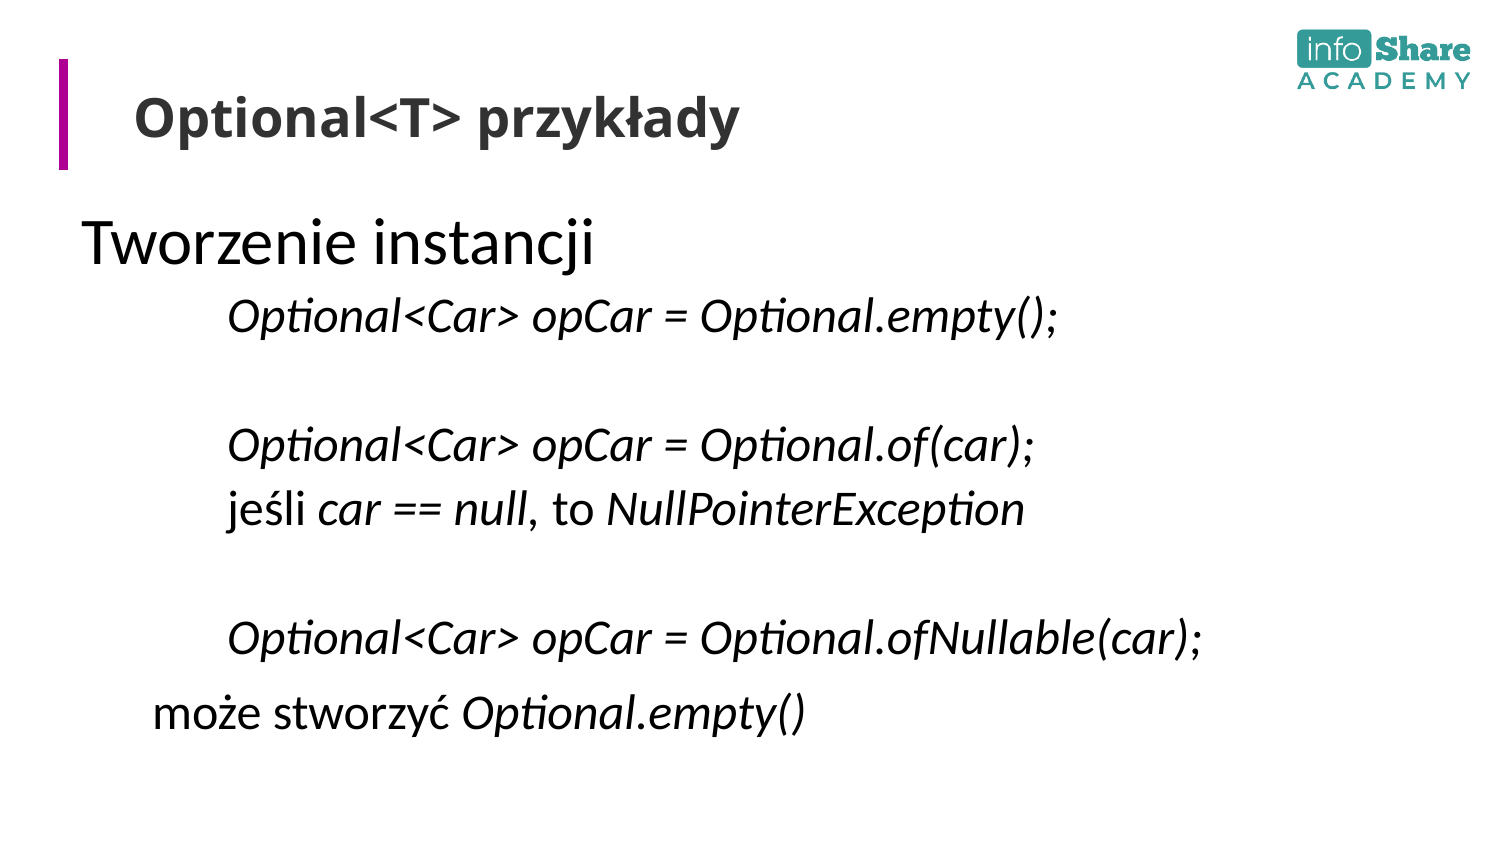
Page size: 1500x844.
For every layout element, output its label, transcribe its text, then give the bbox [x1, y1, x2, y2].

list Tworzenie instancji Optional<Car> opCar = Optional.empty(); Optional<Car> opCar = Optional.of(car); jeśli car == null, to NullPointerException Optional<Car> opCar = Optional.ofNullable(car); może stworzyć Optional.empty() [66, 192, 1441, 804]
picture [1267, 0, 1500, 119]
title Optional<T> przykłady [118, 59, 1248, 192]
